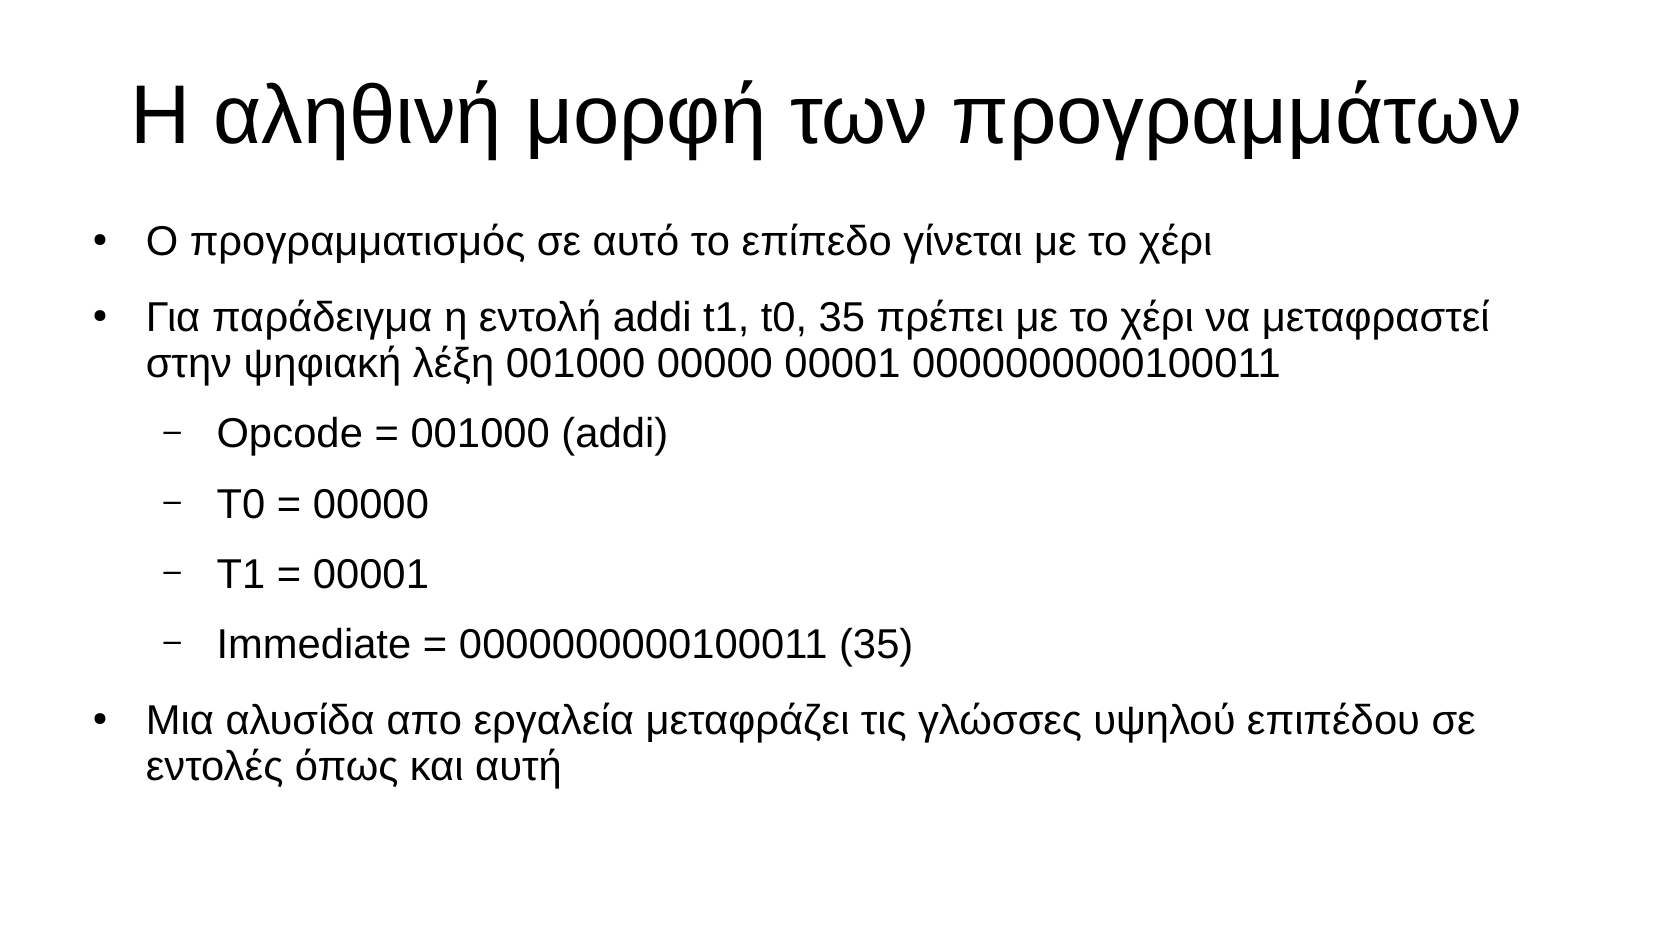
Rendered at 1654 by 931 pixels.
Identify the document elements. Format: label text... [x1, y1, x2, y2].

title Η αληθινή μορφή των προγραμμάτων [82, 37, 1571, 193]
list Ο προγραμματισμός σε αυτό το επίπεδο γίνεται με το χέρι Για παράδειγμα η εντολή addi t1, t0, 35 πρέπει με το χέρι να μεταφραστεί στην ψηφιακή λέξη 001000 00000 00001 0000000000100011 Opcode = 001000 (addi) T0 = 00000 T1 = 00001 Immediate = 0000000000100011 (35) Μια αλυσίδα απο εργαλεία μεταφράζει τις γλώσσες υψηλού επιπέδου σε εντολές όπως και αυτή [75, 217, 1571, 901]
